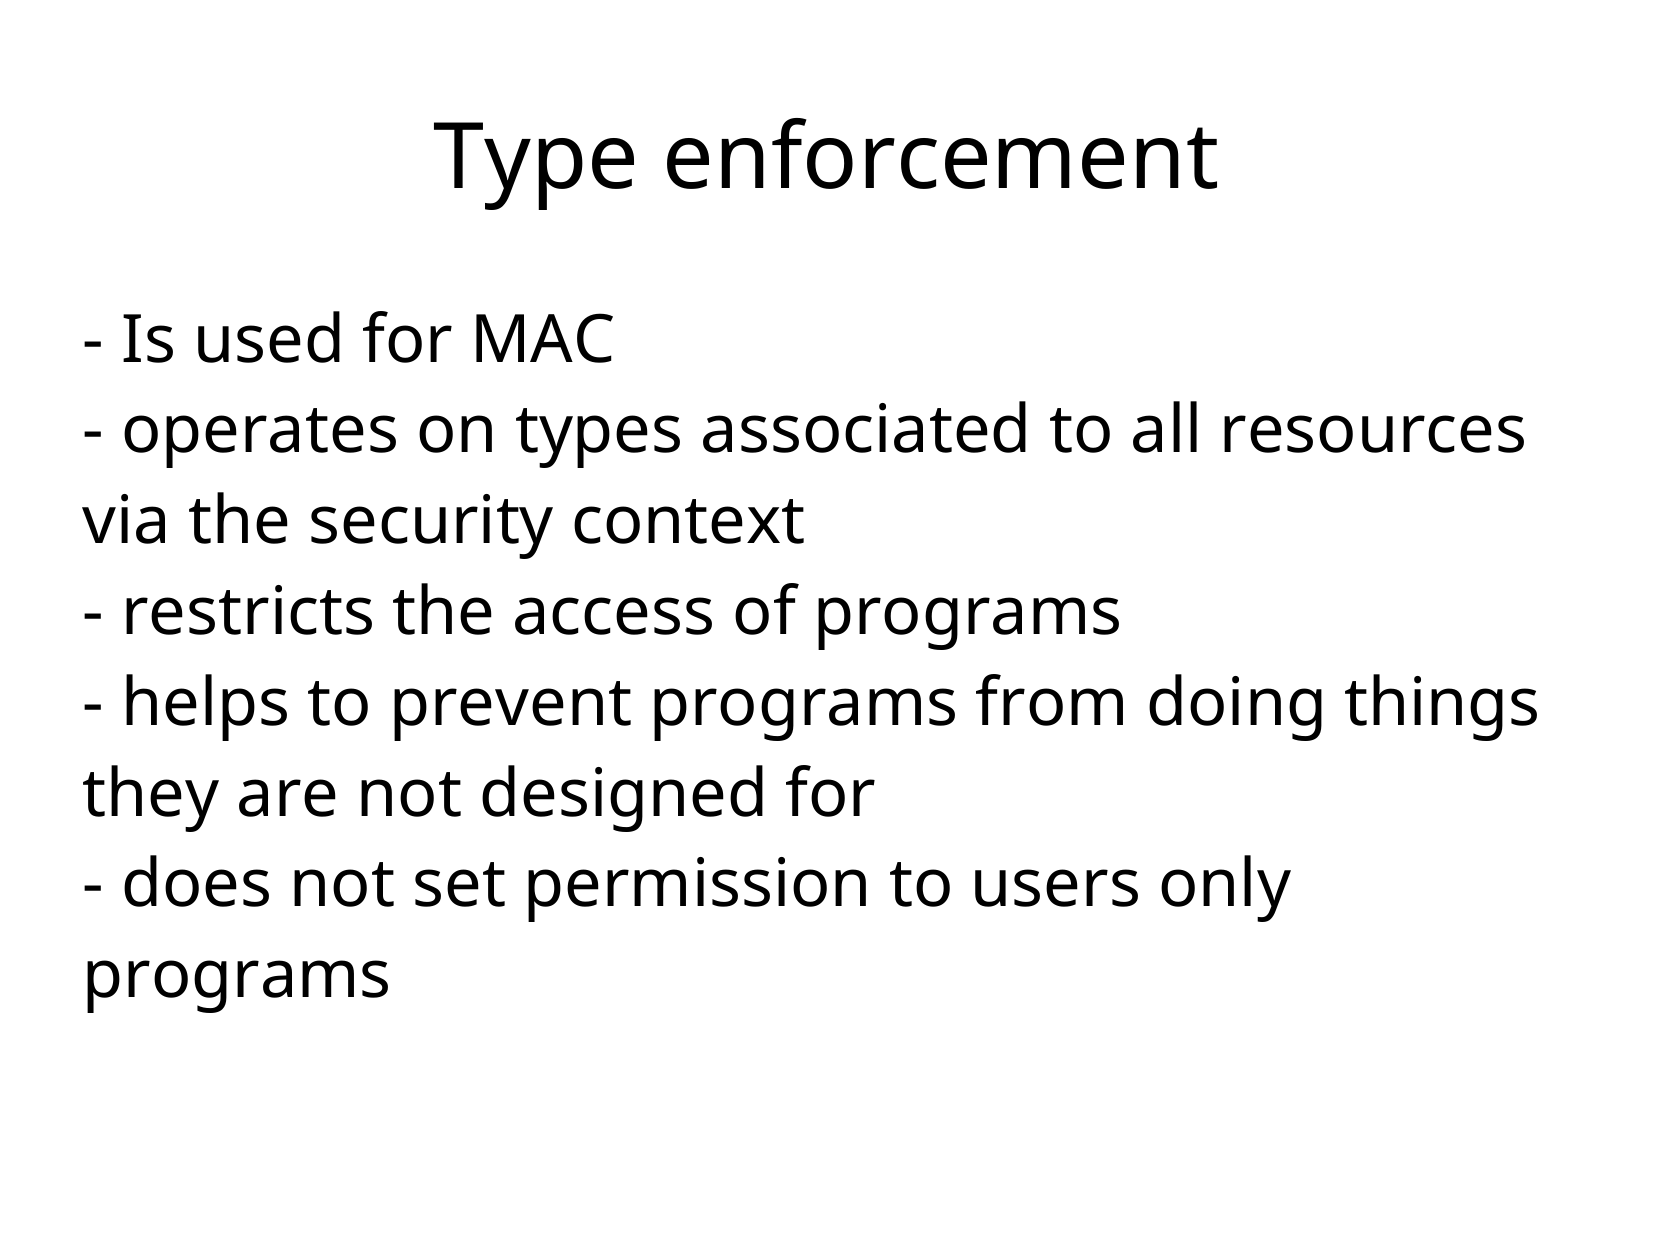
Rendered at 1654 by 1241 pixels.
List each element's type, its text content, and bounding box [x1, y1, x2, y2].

title Type enforcement [82, 56, 1571, 250]
subtitle - Is used for MAC - operates on types associated to all resources via the security context - restricts the access of programs - helps to prevent programs from doing things they are not designed for - does not set permission to users only programs [82, 297, 1571, 1102]
